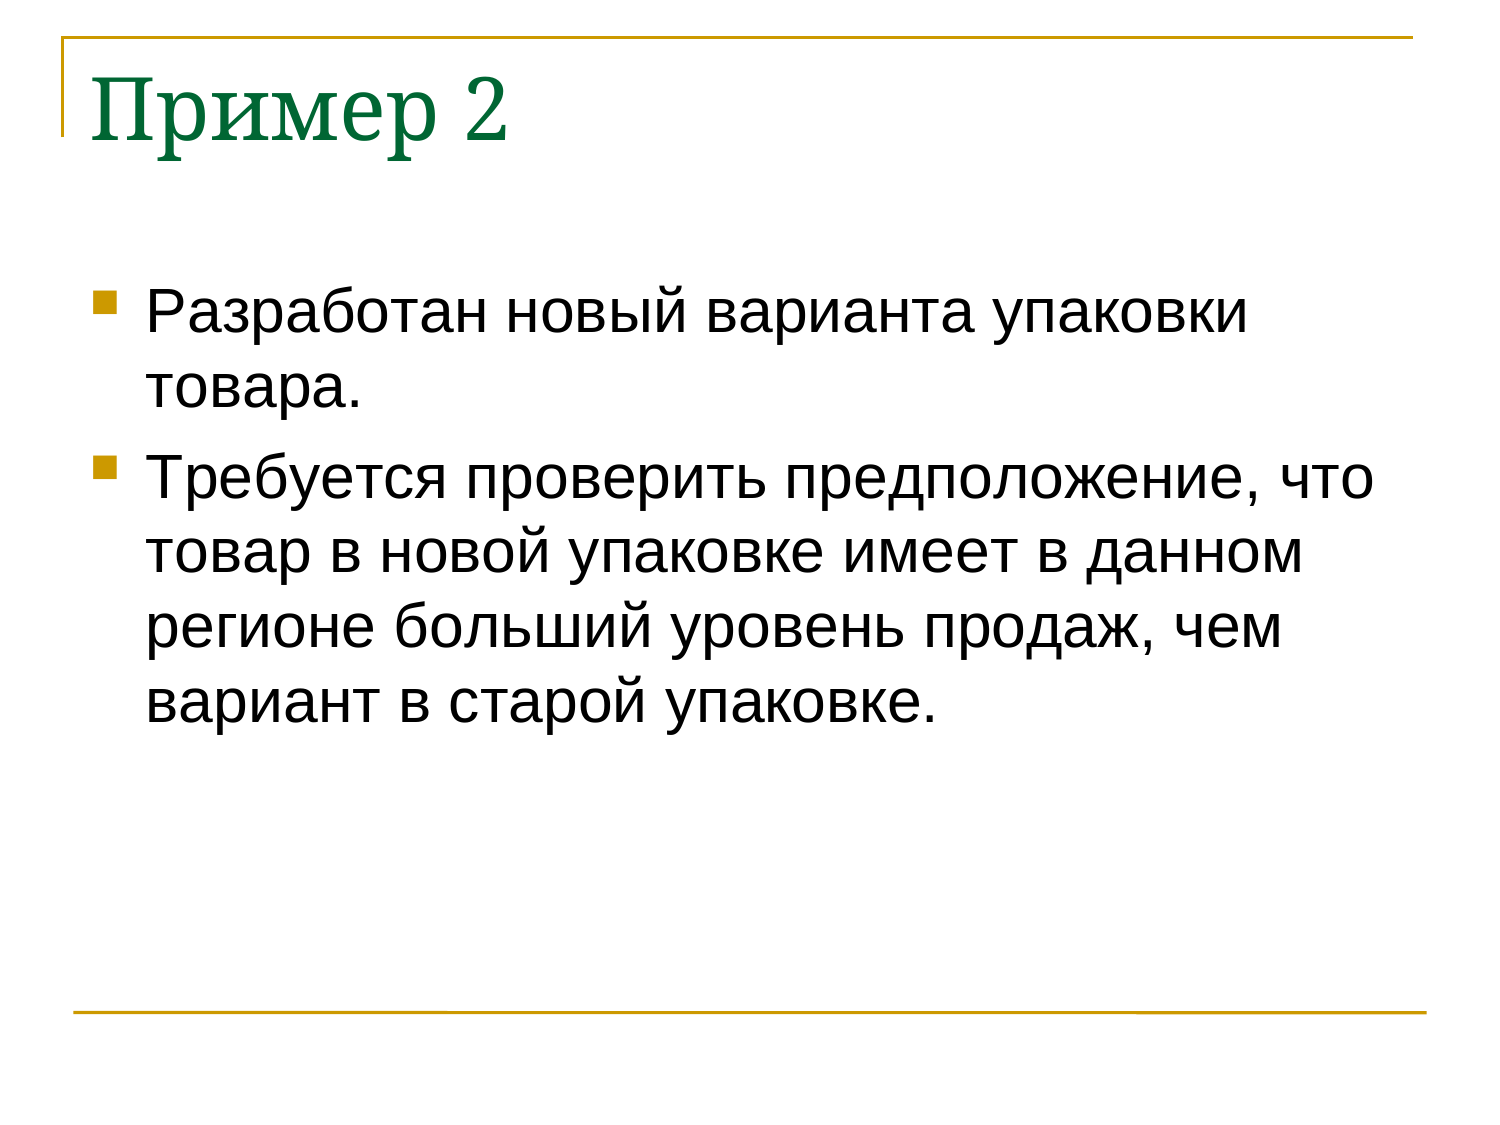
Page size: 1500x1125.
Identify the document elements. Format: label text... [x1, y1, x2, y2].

title Пример 2 [75, 45, 1426, 233]
list Разработан новый варианта упаковки товара. Требуется проверить предположение, что товар в новой упаковке имеет в данном регионе больший уровень продаж, чем вариант в старой упаковке. [75, 262, 1426, 1006]
